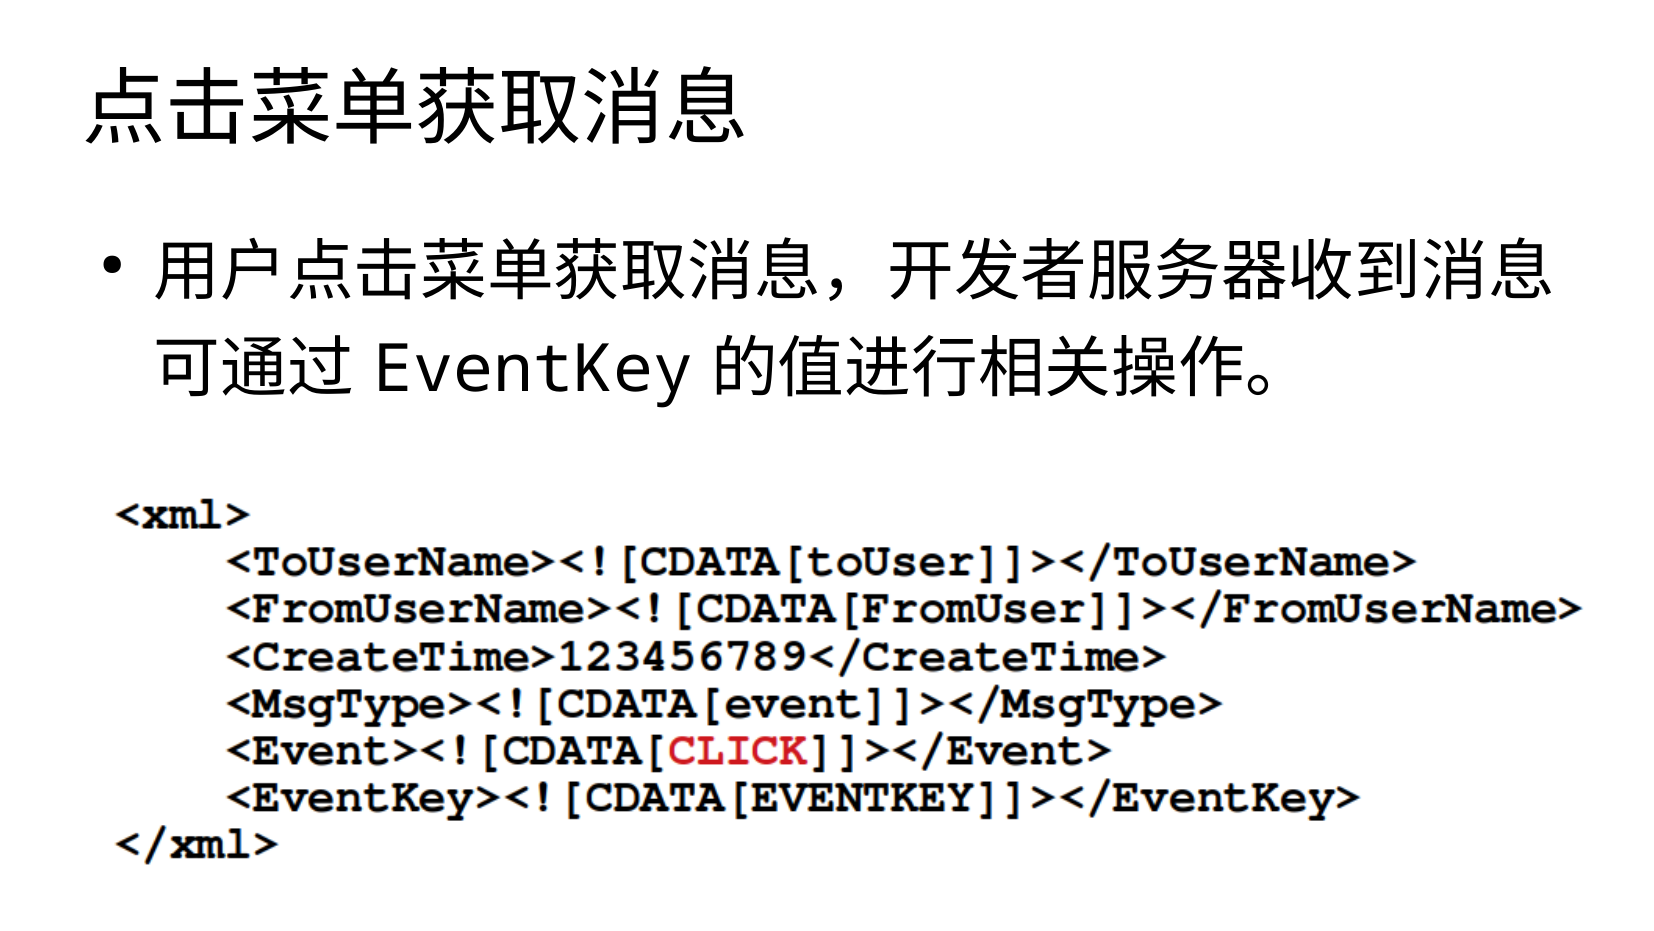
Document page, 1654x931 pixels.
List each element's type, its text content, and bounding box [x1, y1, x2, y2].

title 点击菜单获取消息 [82, 37, 1571, 166]
list 用户点击菜单获取消息，开发者服务器收到消息可通过EventKey的值进行相关操作。 [82, 217, 1571, 875]
picture [104, 496, 1591, 875]
